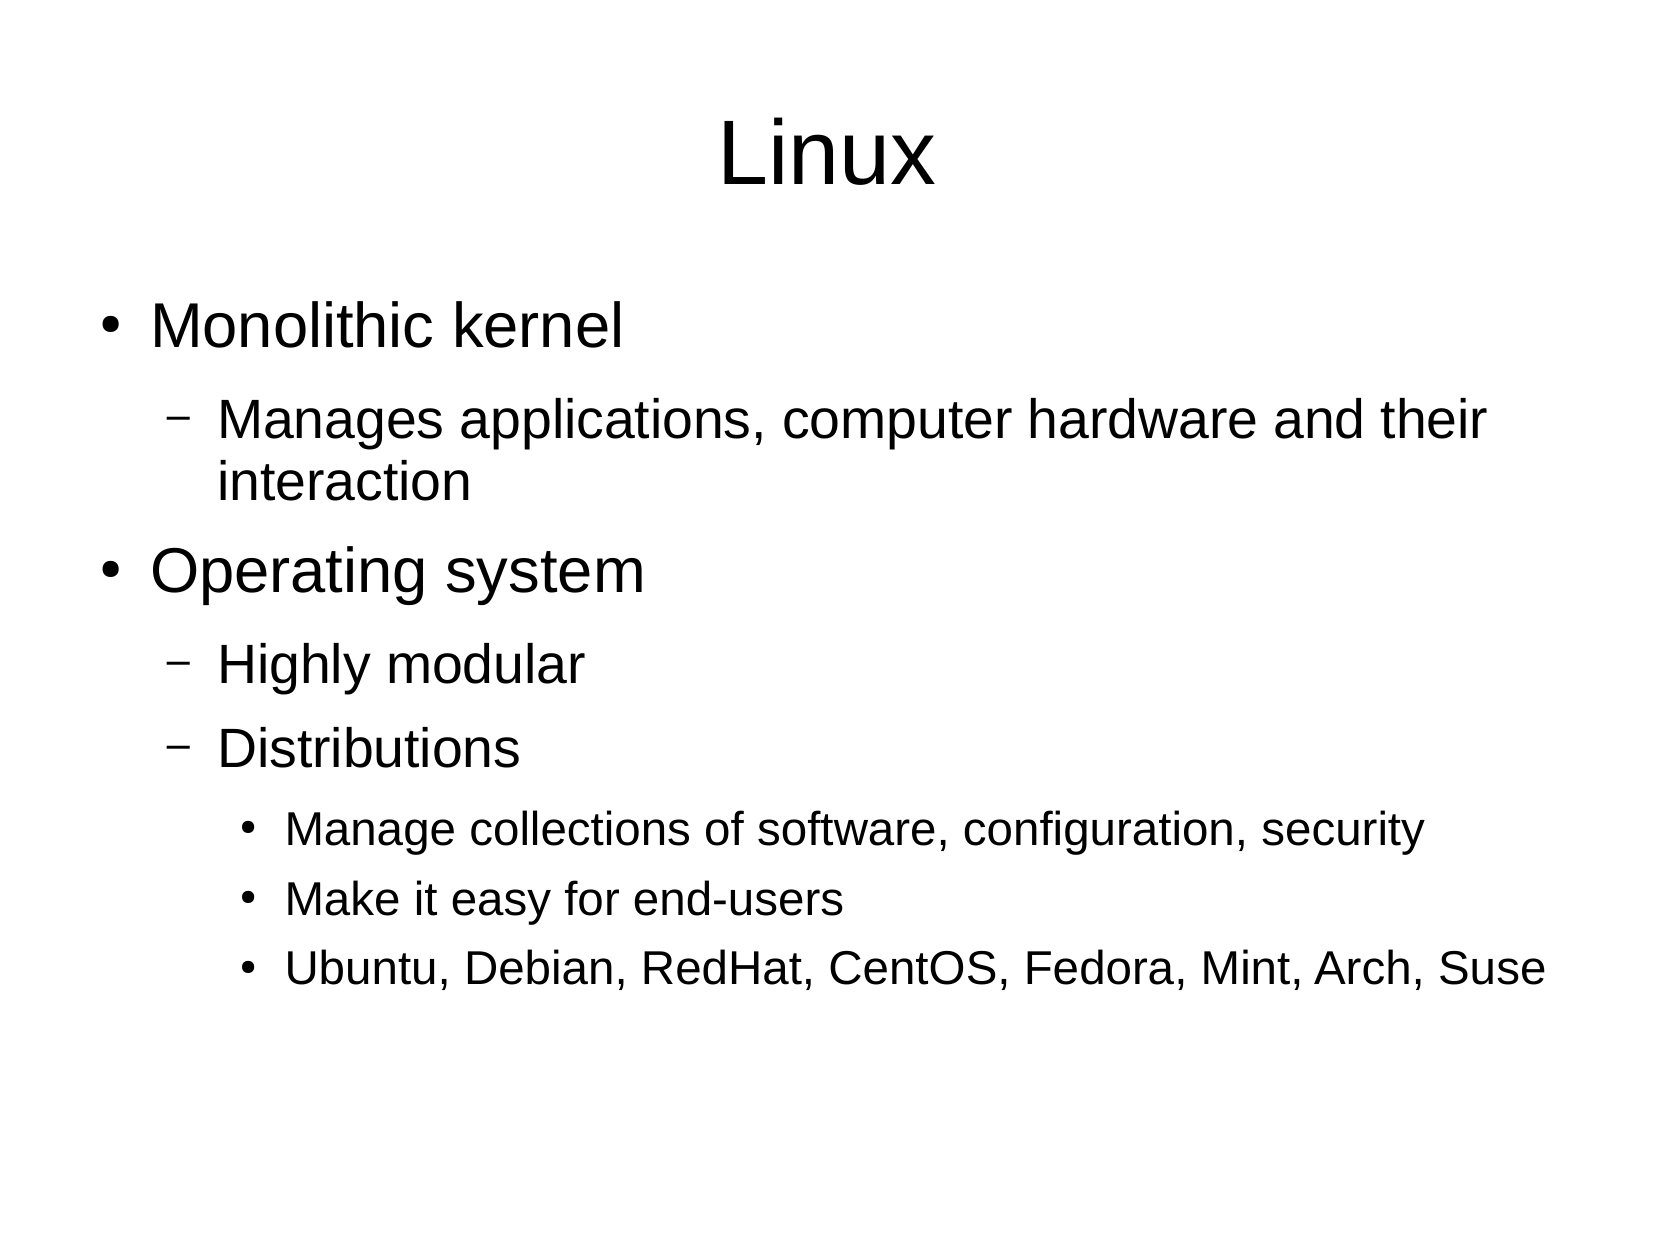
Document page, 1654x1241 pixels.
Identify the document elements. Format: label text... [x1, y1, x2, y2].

title Linux [82, 49, 1571, 257]
list Monolithic kernel Manages applications, computer hardware and their interaction Operating system Highly modular Distributions Manage collections of software, configuration, security Make it easy for end-users Ubuntu, Debian, RedHat, CentOS, Fedora, Mint, Arch, Suse [82, 290, 1571, 1010]
